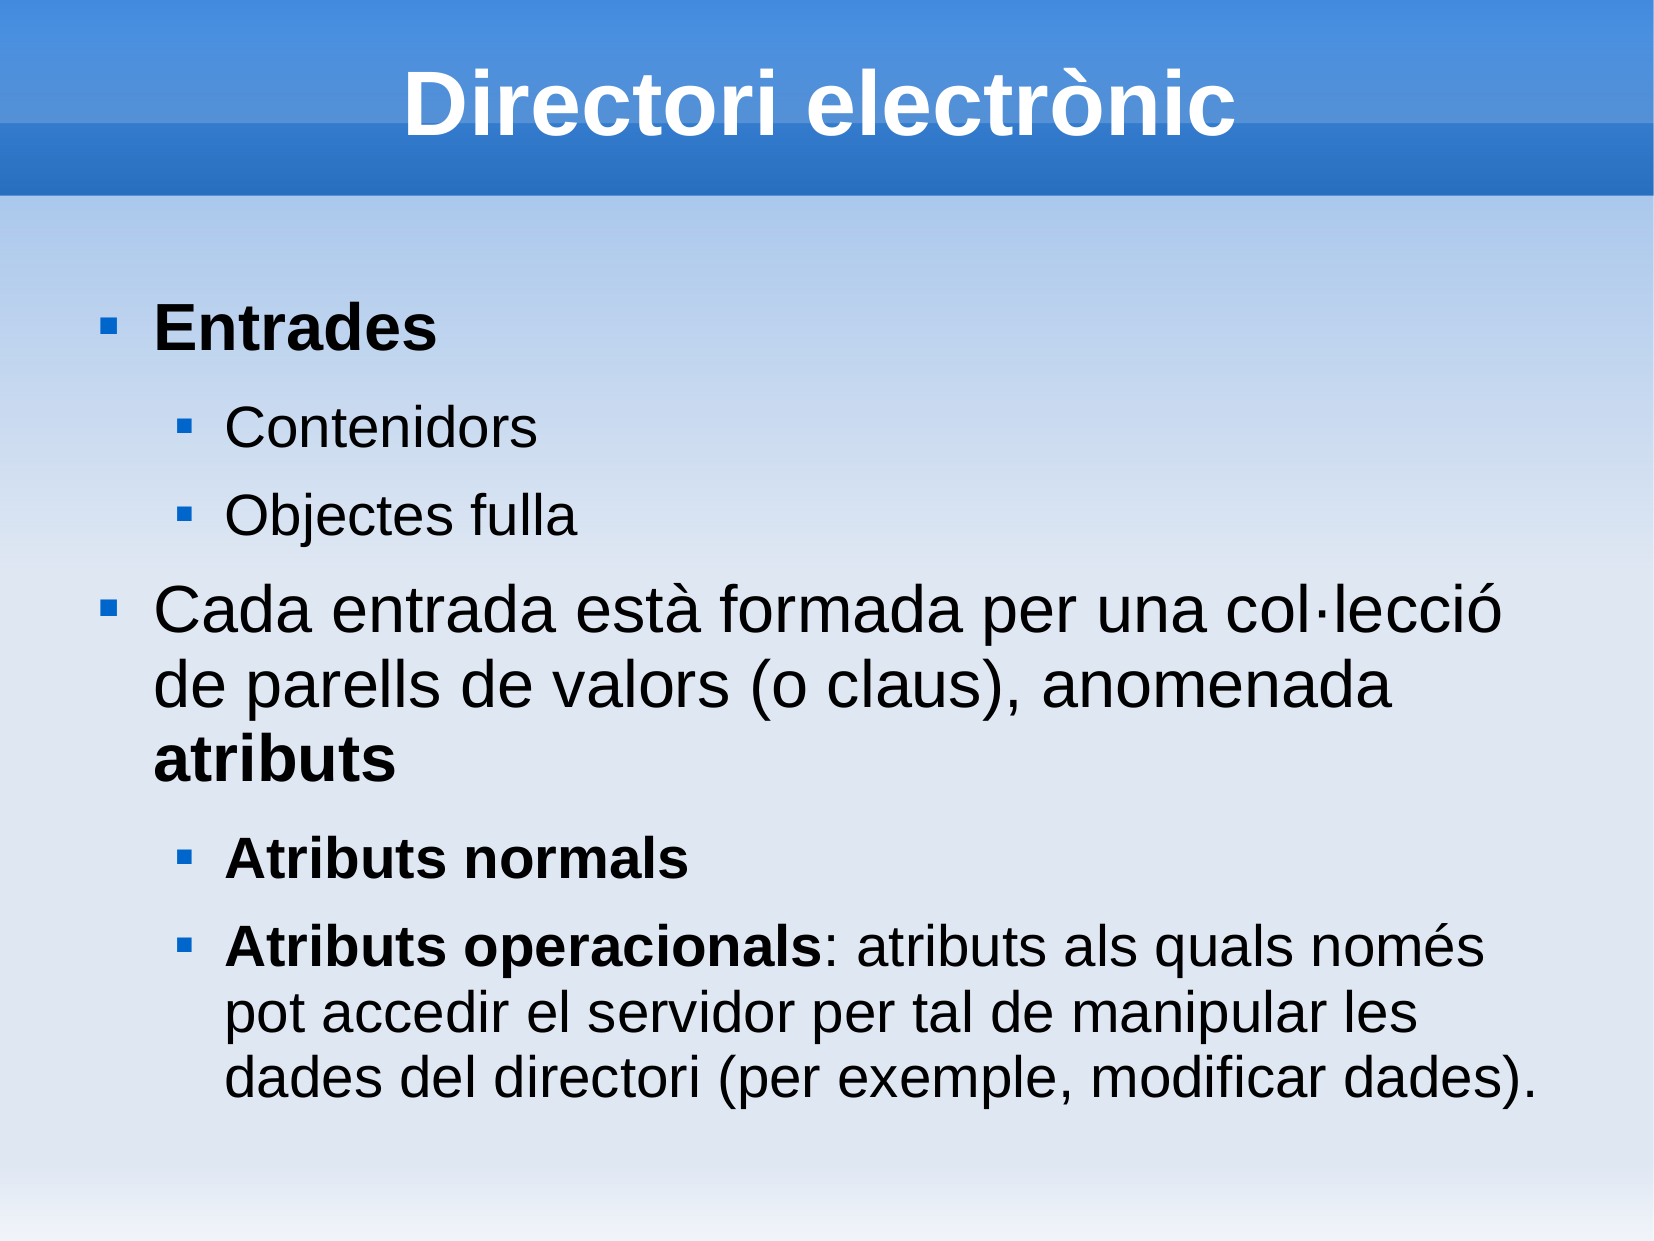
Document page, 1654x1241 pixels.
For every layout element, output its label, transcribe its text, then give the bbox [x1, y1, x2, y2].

picture [0, 0, 1654, 1241]
title Directori electrònic [76, 0, 1565, 208]
list Entrades Contenidors Objectes fulla Cada entrada està formada per una col·lecció de parells de valors (o claus), anomenada atributs Atributs normals Atributs operacionals: atributs als quals només pot accedir el servidor per tal de manipular les dades del directori (per exemple, modificar dades). [82, 290, 1571, 1110]
